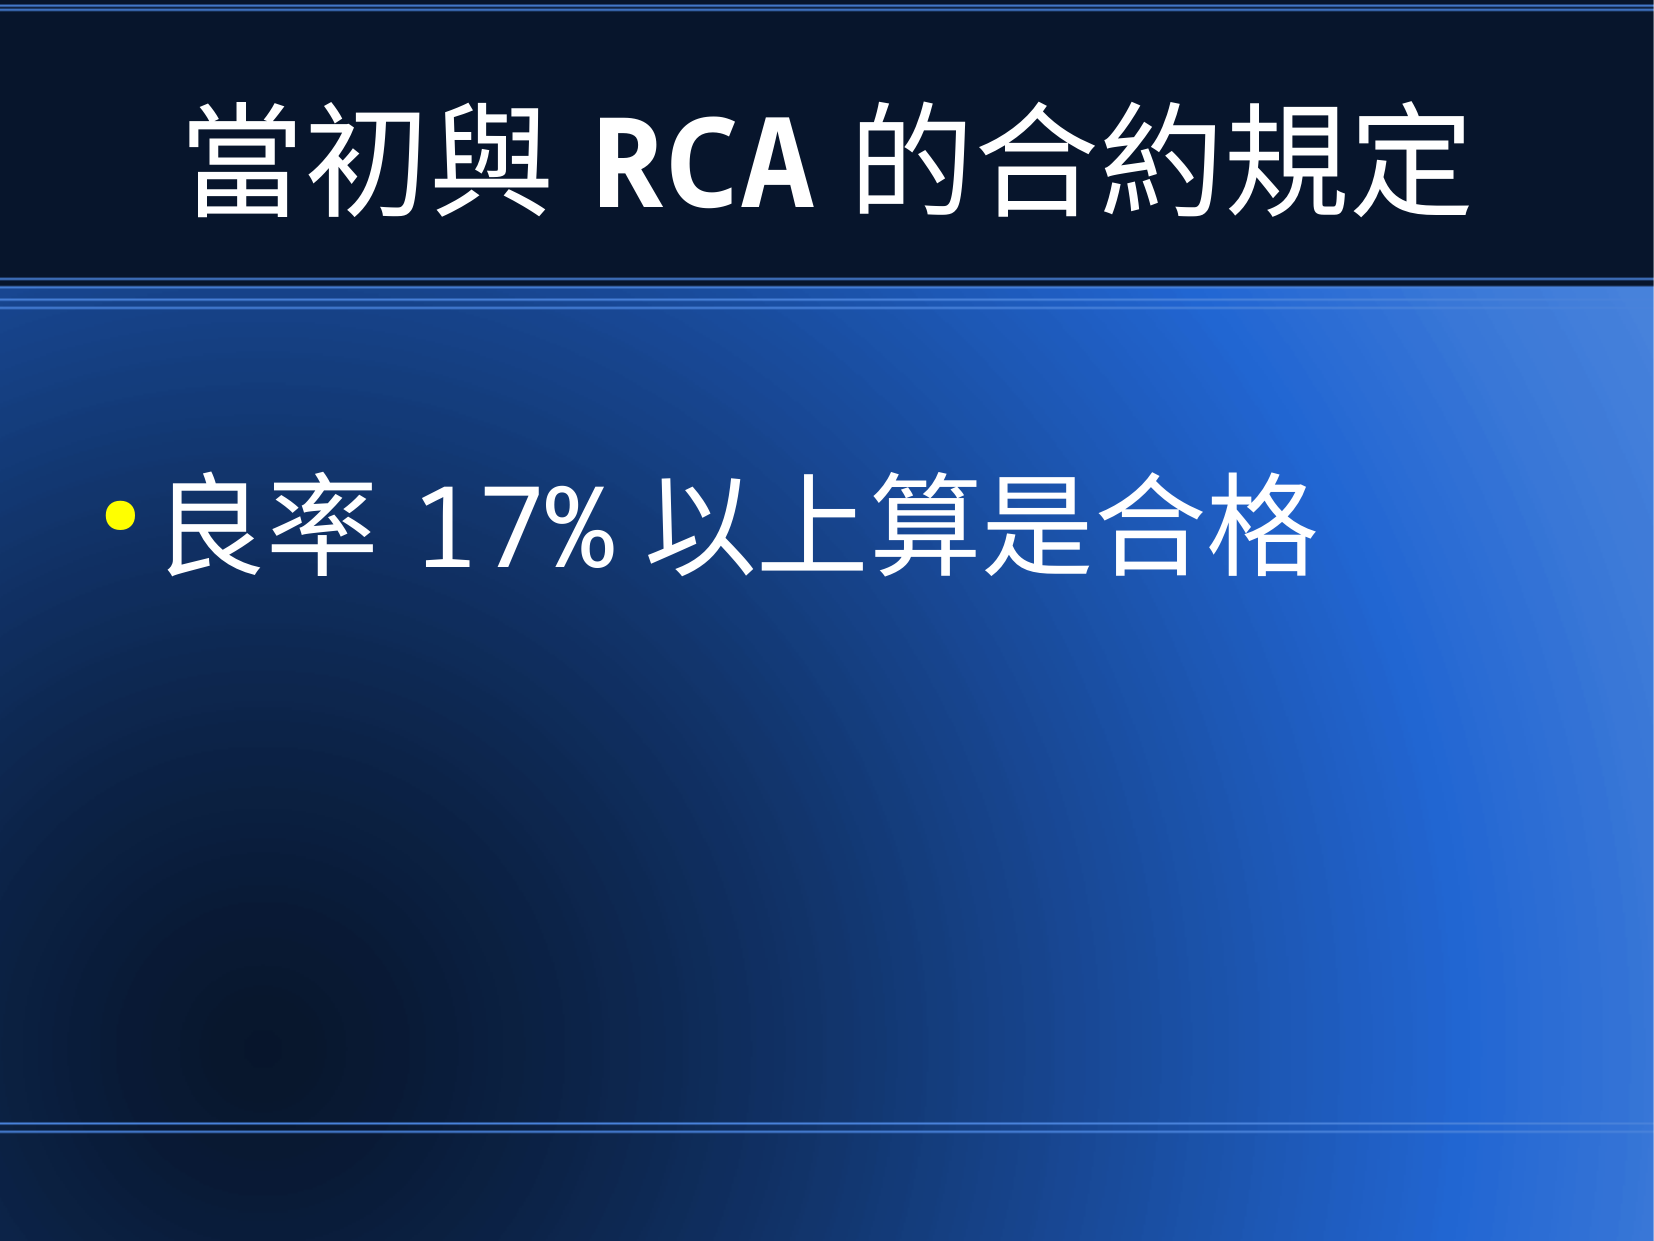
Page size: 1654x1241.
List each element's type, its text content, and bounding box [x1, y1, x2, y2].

list 良率17%以上算是合格 [82, 355, 1571, 1241]
title 當初與RCA的合約規定 [82, 49, 1571, 257]
picture [0, 0, 1654, 1241]
